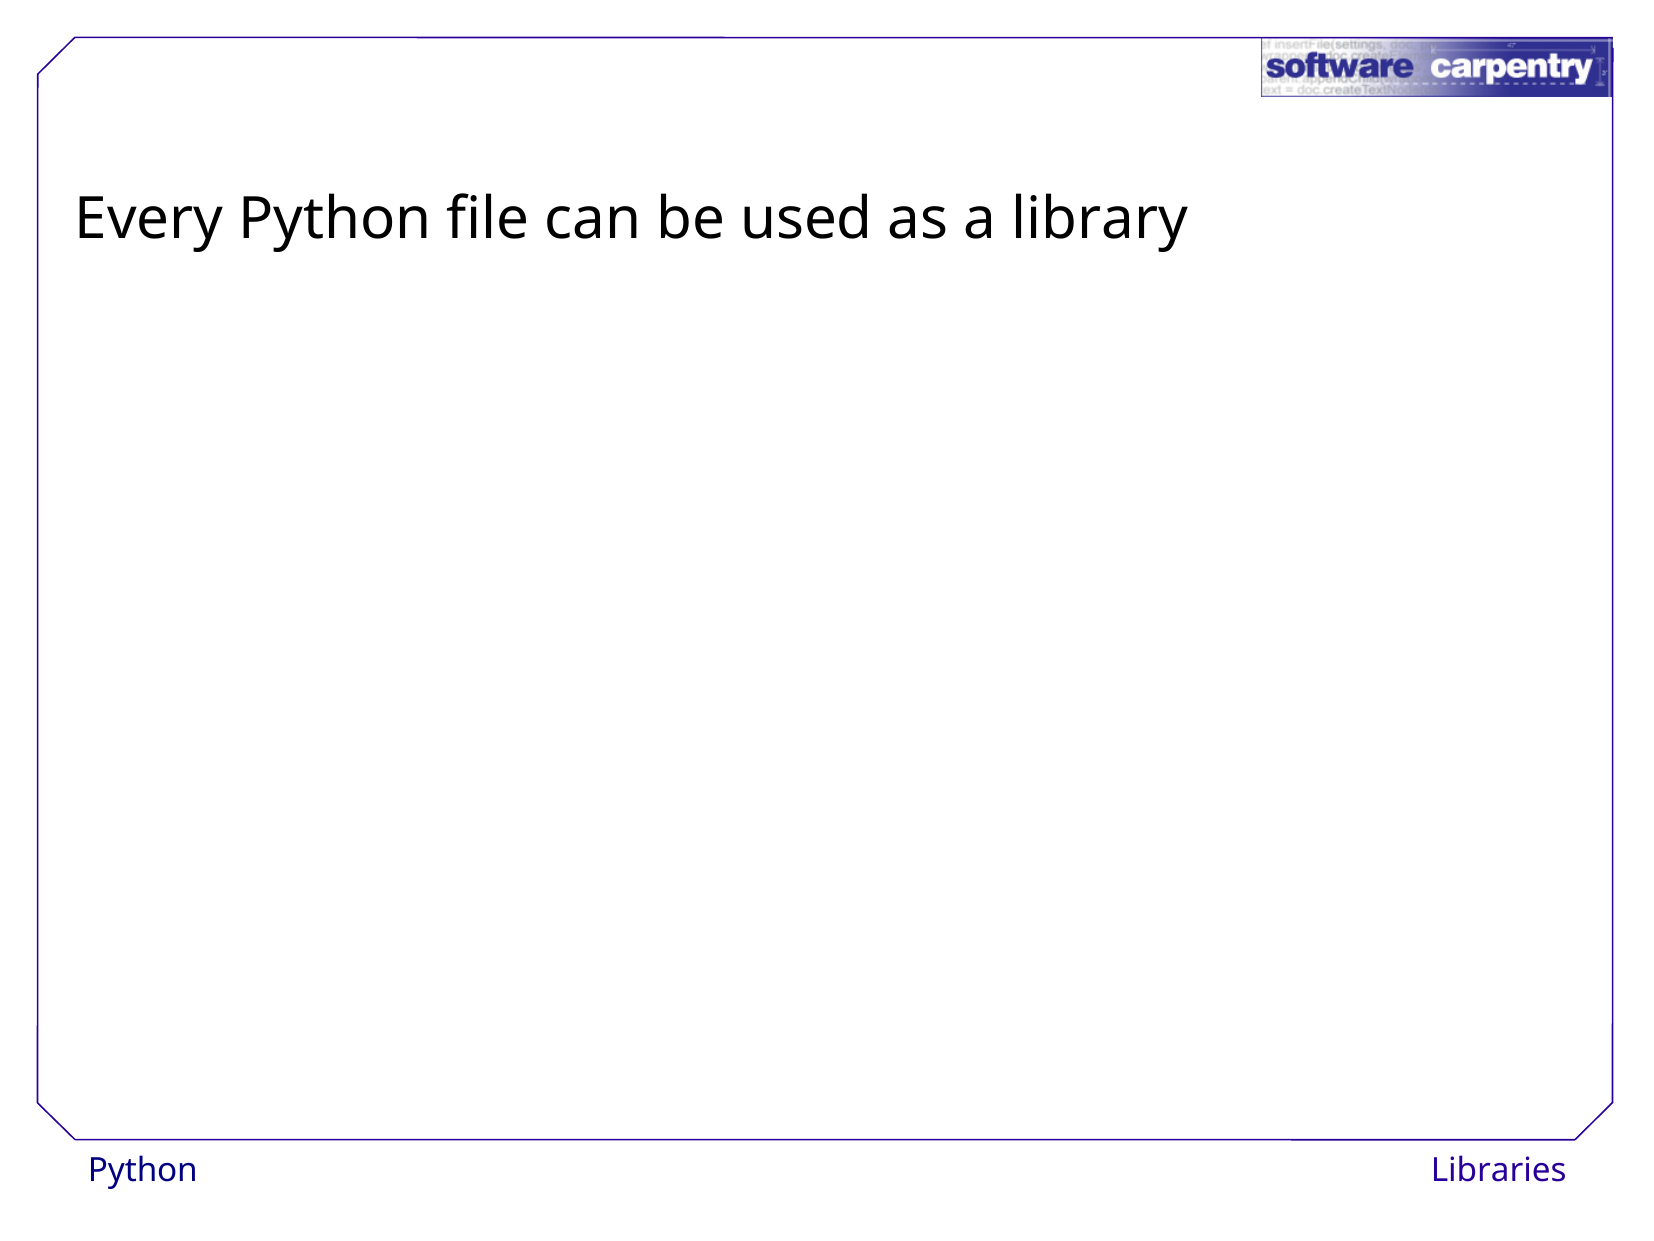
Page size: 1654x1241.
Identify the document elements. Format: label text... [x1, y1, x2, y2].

text_box Every Python file can be used as a library [60, 138, 1354, 259]
picture [1261, 39, 1613, 97]
